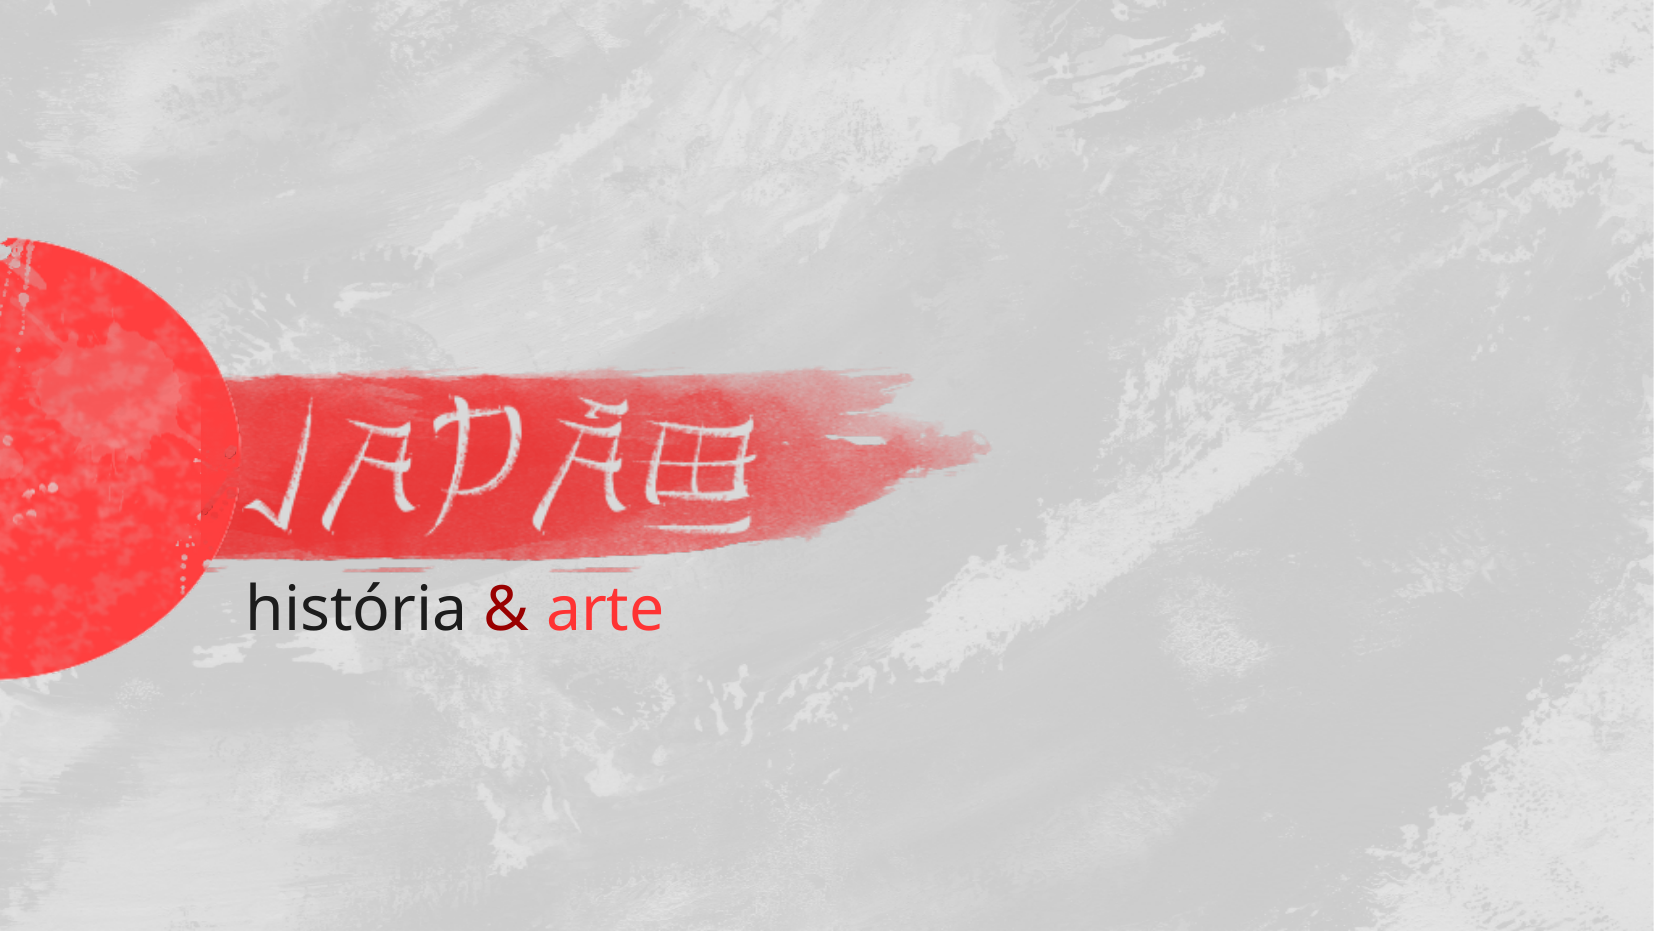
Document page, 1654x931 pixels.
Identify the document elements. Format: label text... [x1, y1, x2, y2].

picture [0, 0, 1654, 931]
text_box história & arte [230, 556, 1164, 654]
